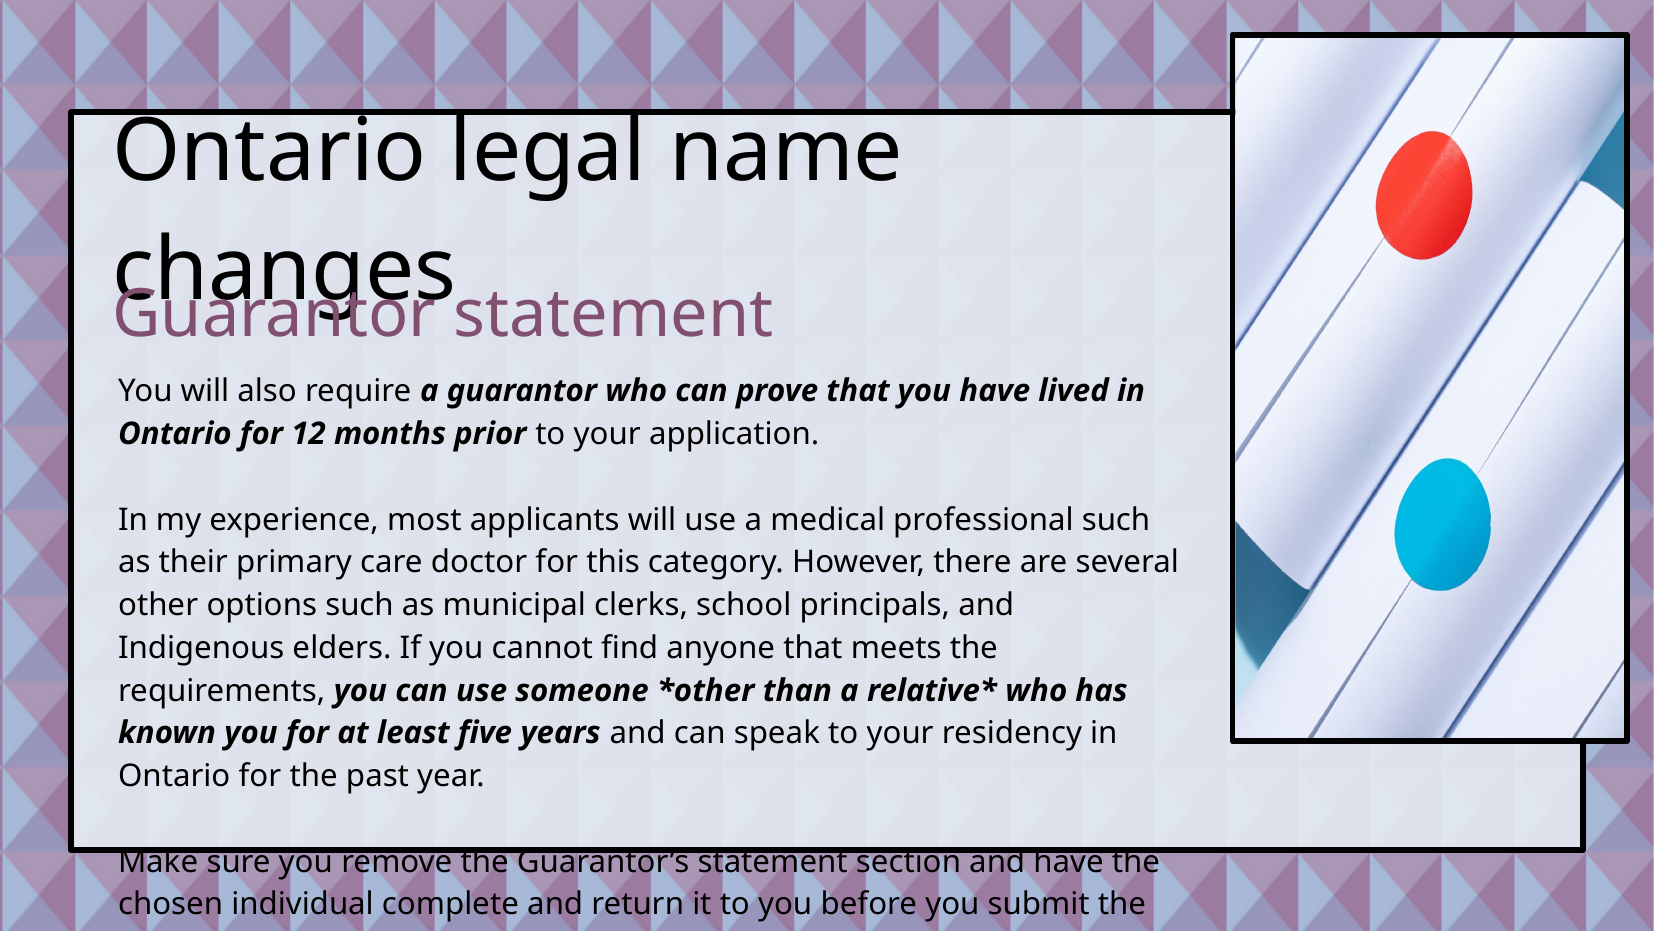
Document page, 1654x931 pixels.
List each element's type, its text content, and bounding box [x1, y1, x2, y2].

text_box [70, 112, 1583, 851]
text_box You will also require a guarantor who can prove that you have lived in Ontario for 12 months prior to your application. In my experience, most applicants will use a medical professional such as their primary care doctor for this category. However, there are several other options such as municipal clerks, school principals, and Indigenous elders. If you cannot find anyone that meets the requirements, you can use someone *other than a relative* who has known you for at least five years and can speak to your residency in Ontario for the past year. Make sure you remove the Guarantor’s statement section and have the chosen individual complete and return it to you before you submit the application. [118, 368, 1182, 931]
picture [1235, 37, 1625, 739]
title Guarantor statement [112, 272, 798, 348]
title Ontario legal name changes [112, 153, 1223, 259]
picture [0, 0, 1654, 931]
